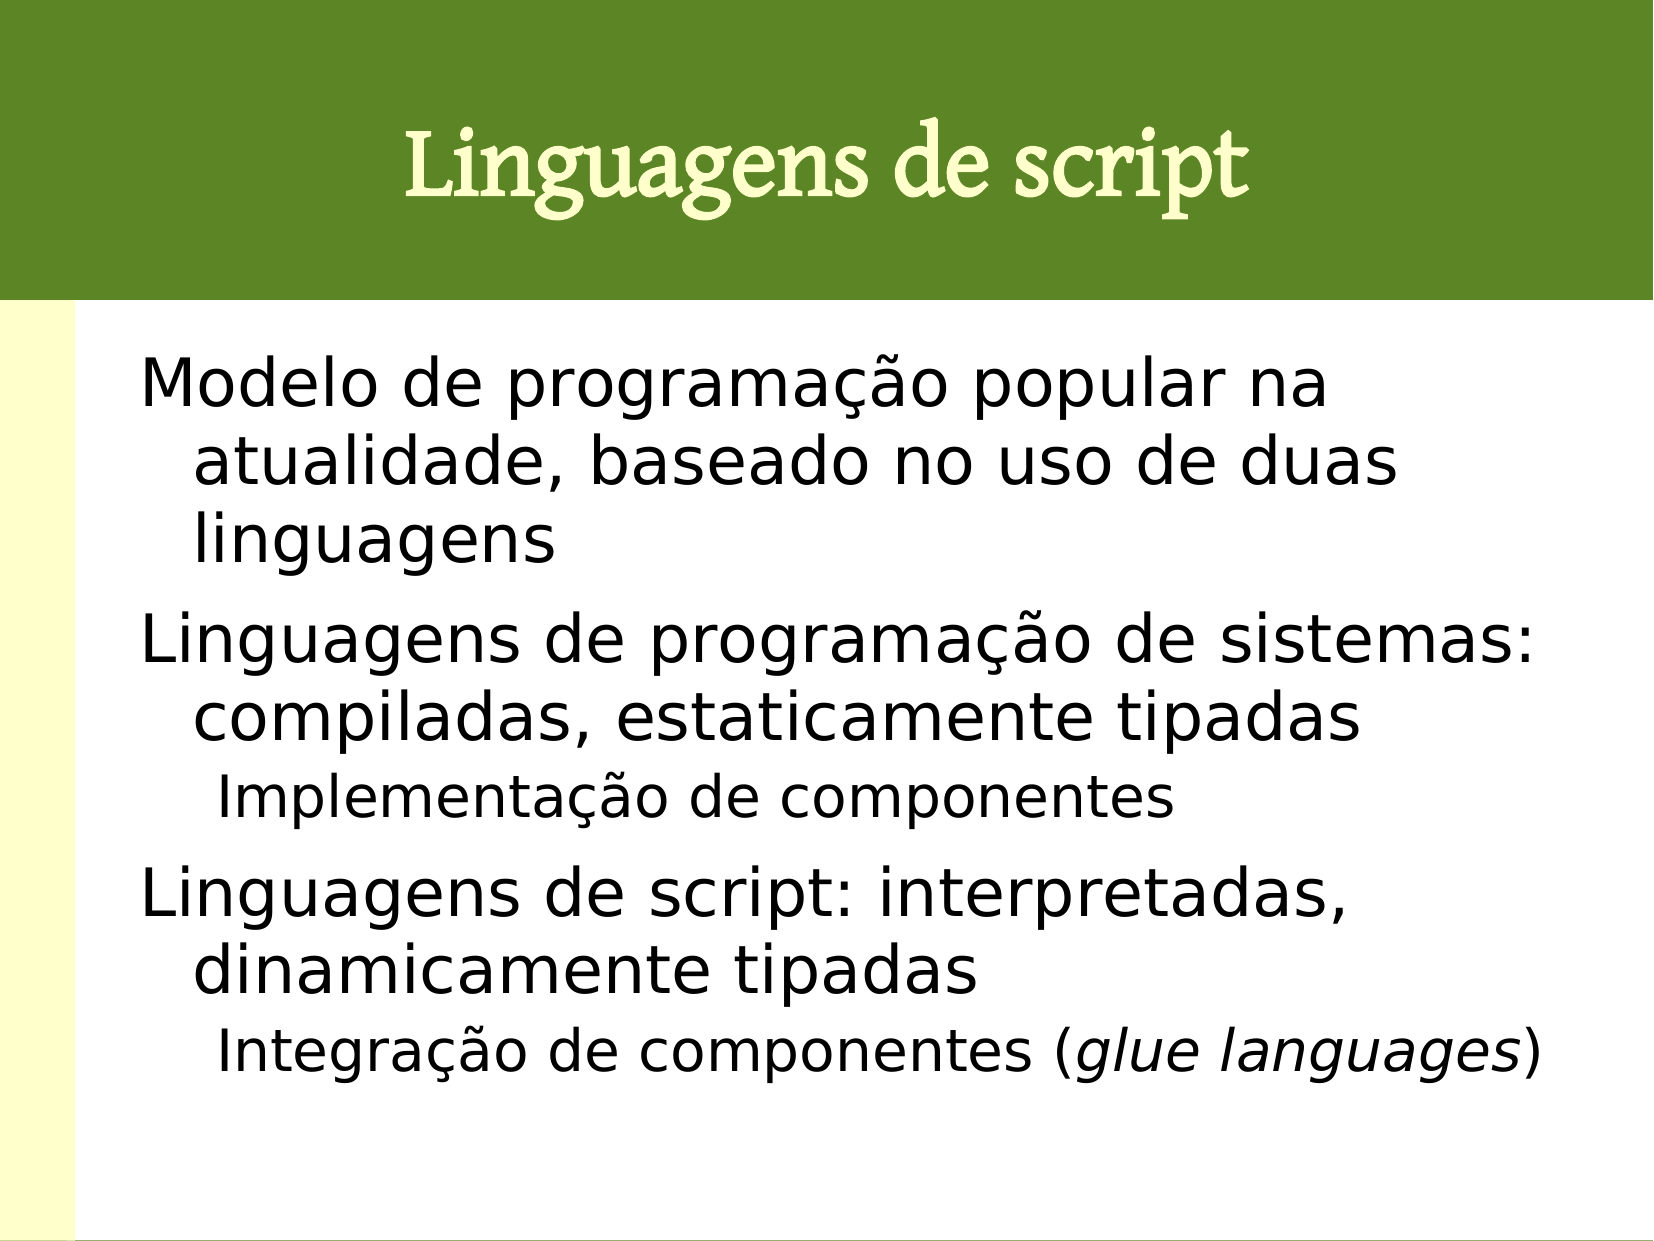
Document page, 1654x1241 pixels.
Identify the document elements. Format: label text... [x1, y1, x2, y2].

title Linguagens de script [121, 61, 1534, 269]
list Modelo de programação popular na atualidade, baseado no uso de duas linguagens Linguagens de programação de sistemas: compiladas, estaticamente tipadas Implementação de componentes Linguagens de script: interpretadas, dinamicamente tipadas Integração de componentes (glue languages) [121, 344, 1613, 1127]
